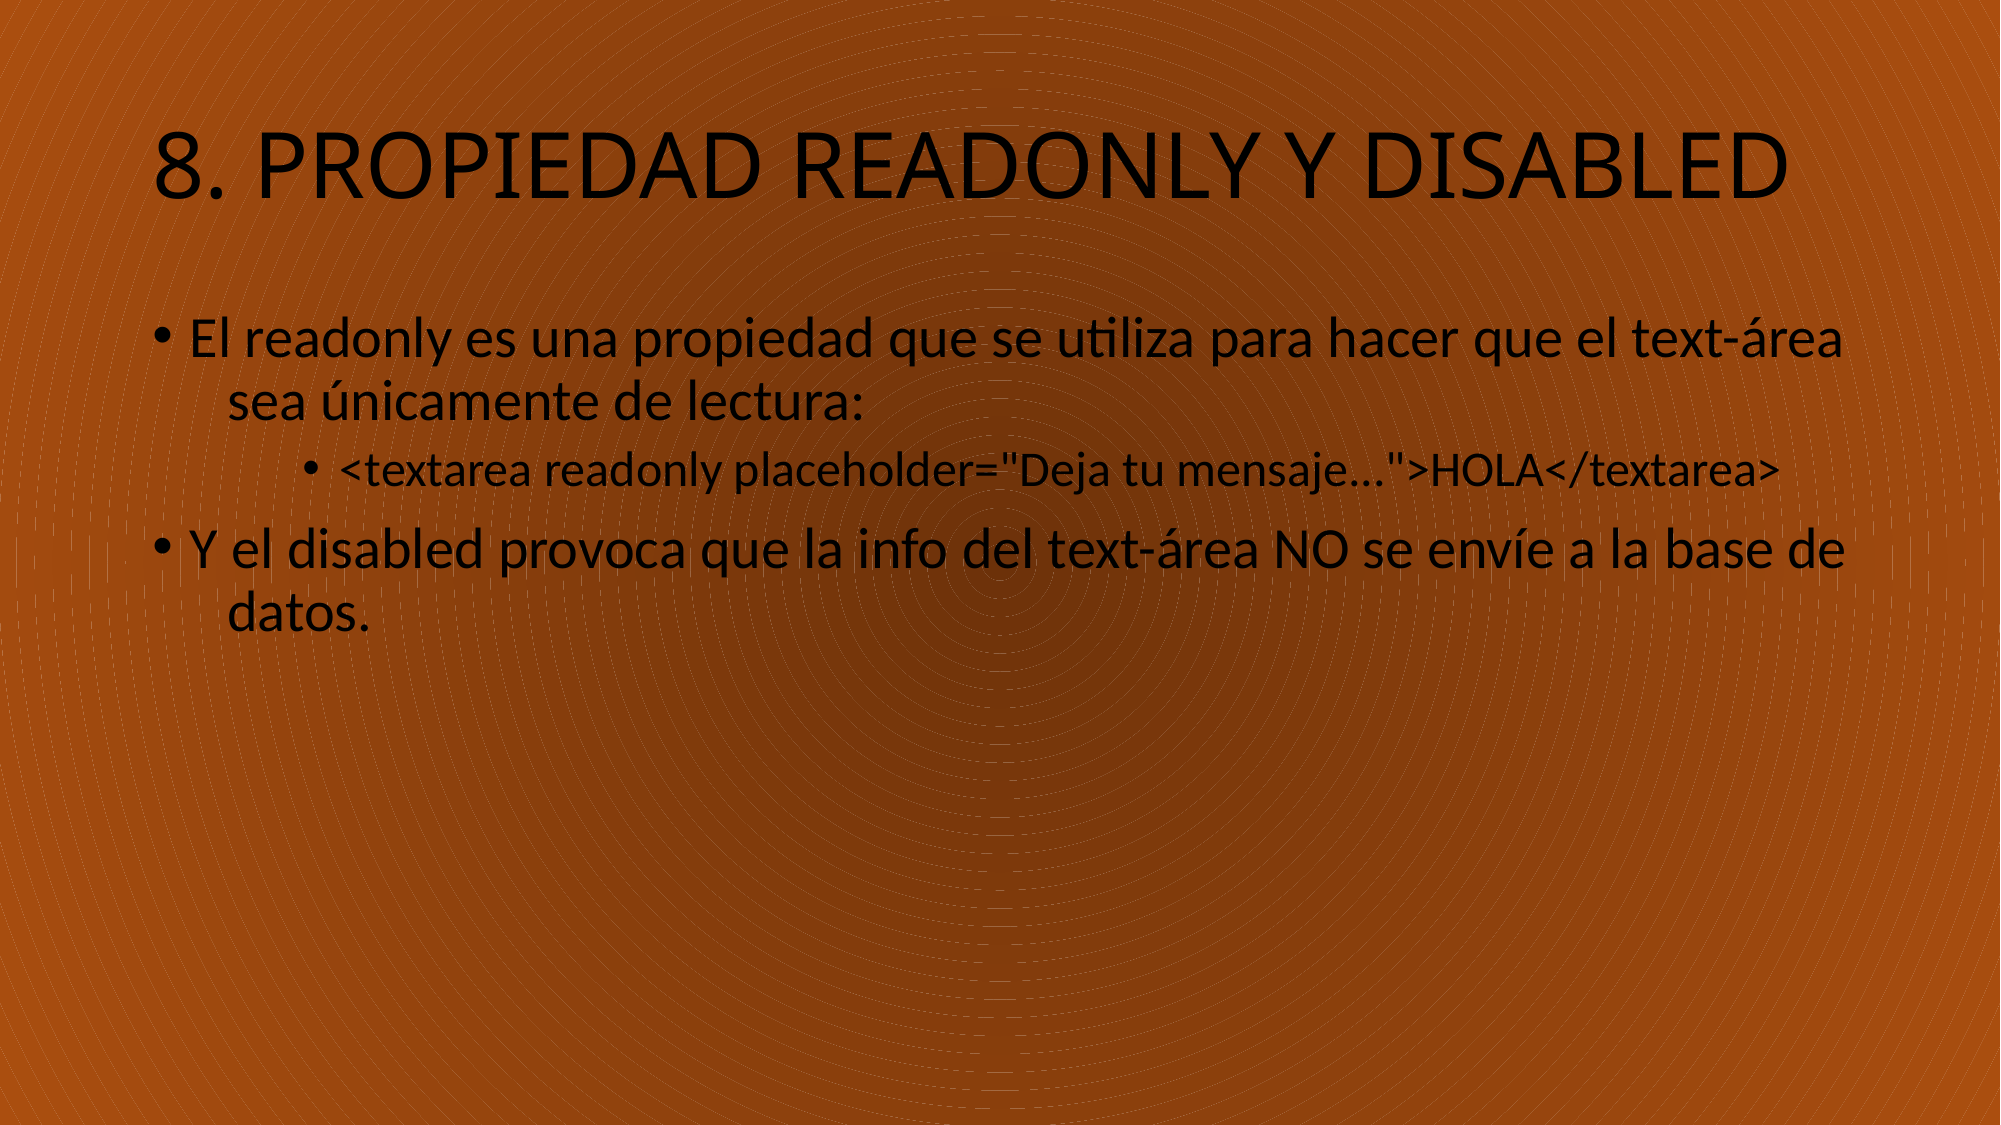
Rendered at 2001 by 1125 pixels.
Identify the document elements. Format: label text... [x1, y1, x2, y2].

list El readonly es una propiedad que se utiliza para hacer que el text-área sea únicamente de lectura: <textarea readonly placeholder="Deja tu mensaje...">HOLA</textarea> Y el disabled provoca que la info del text-área NO se envíe a la base de datos. [137, 299, 1863, 1014]
title 8. PROPIEDAD READONLY Y DISABLED [137, 59, 1863, 278]
